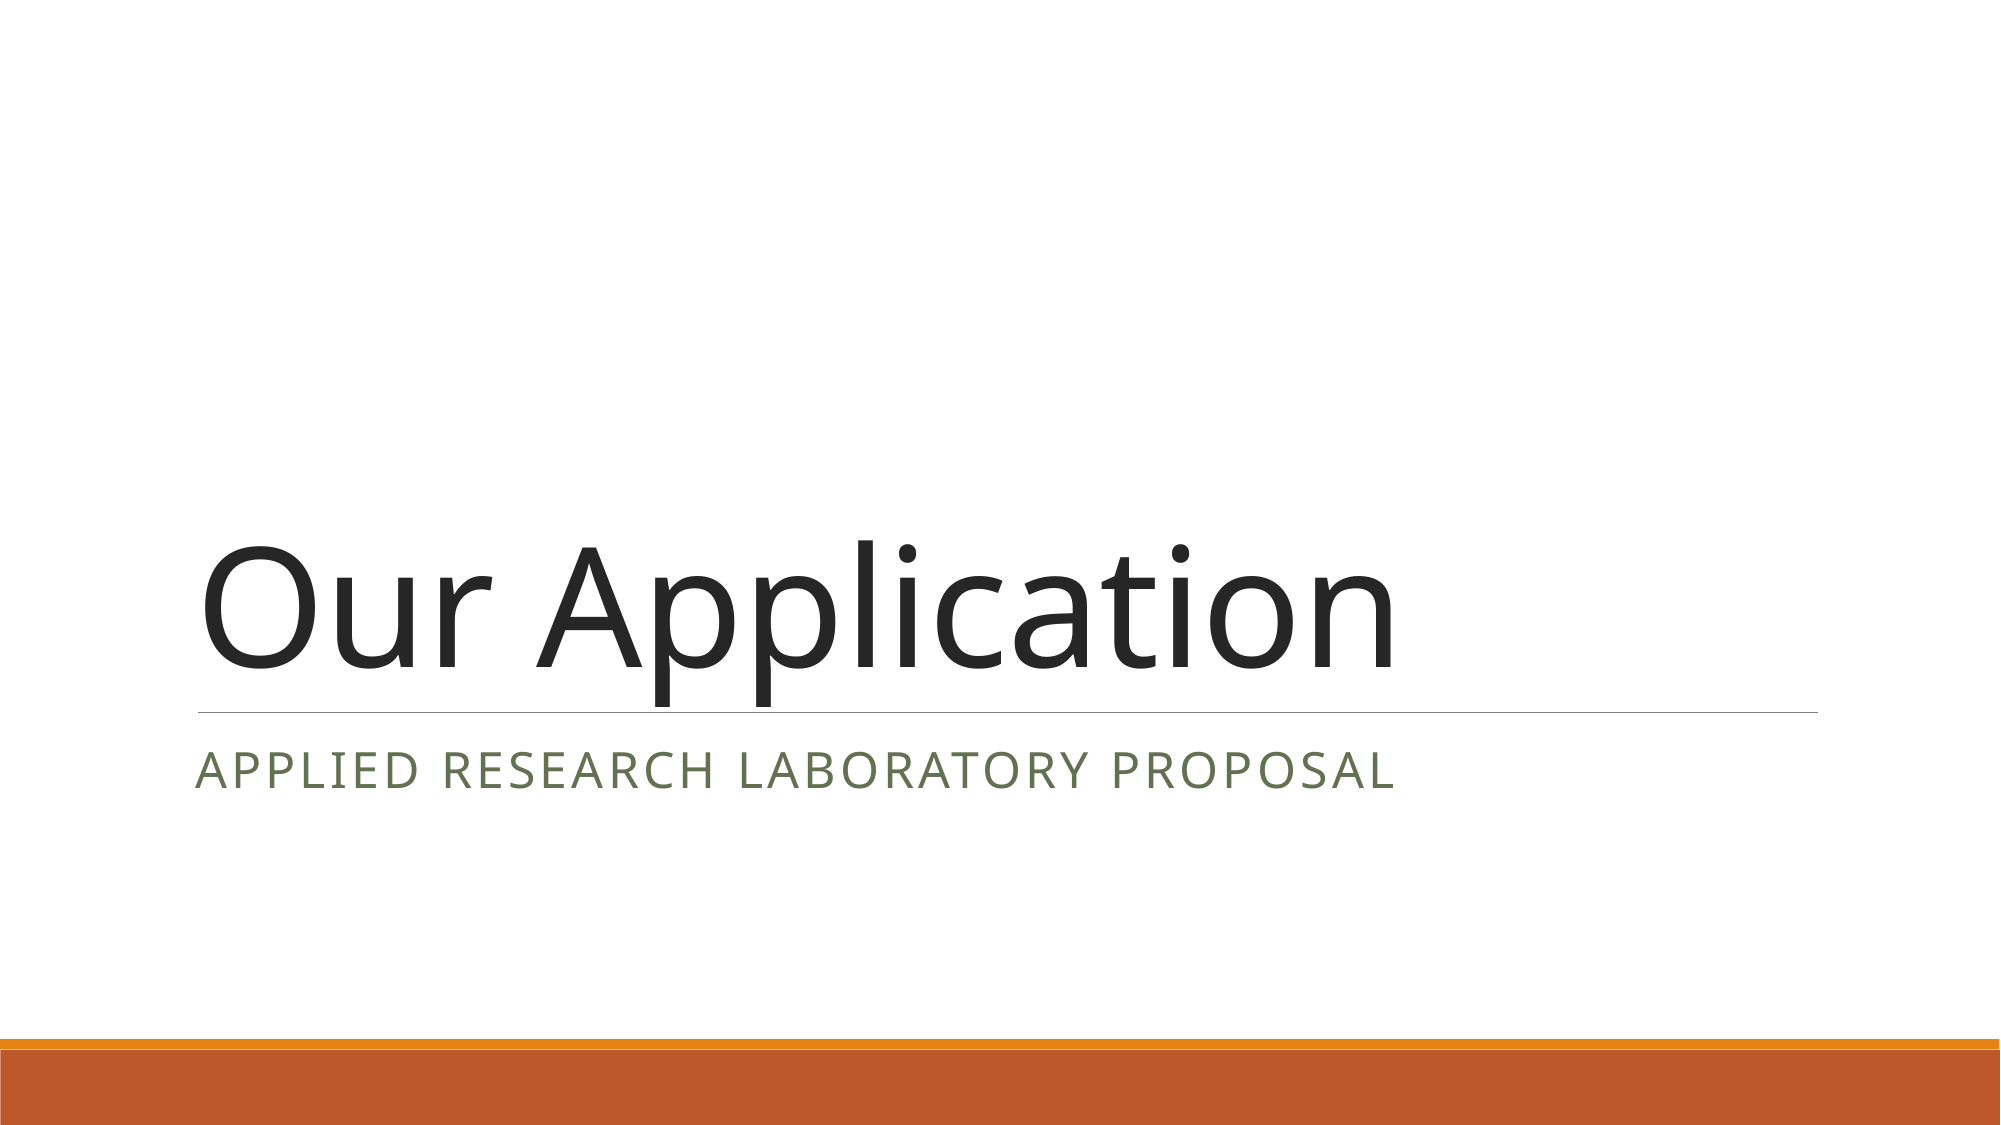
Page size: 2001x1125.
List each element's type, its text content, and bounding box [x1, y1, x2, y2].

title Our Application [180, 124, 1830, 710]
list Applied research laboratory proposal [180, 730, 1830, 918]
